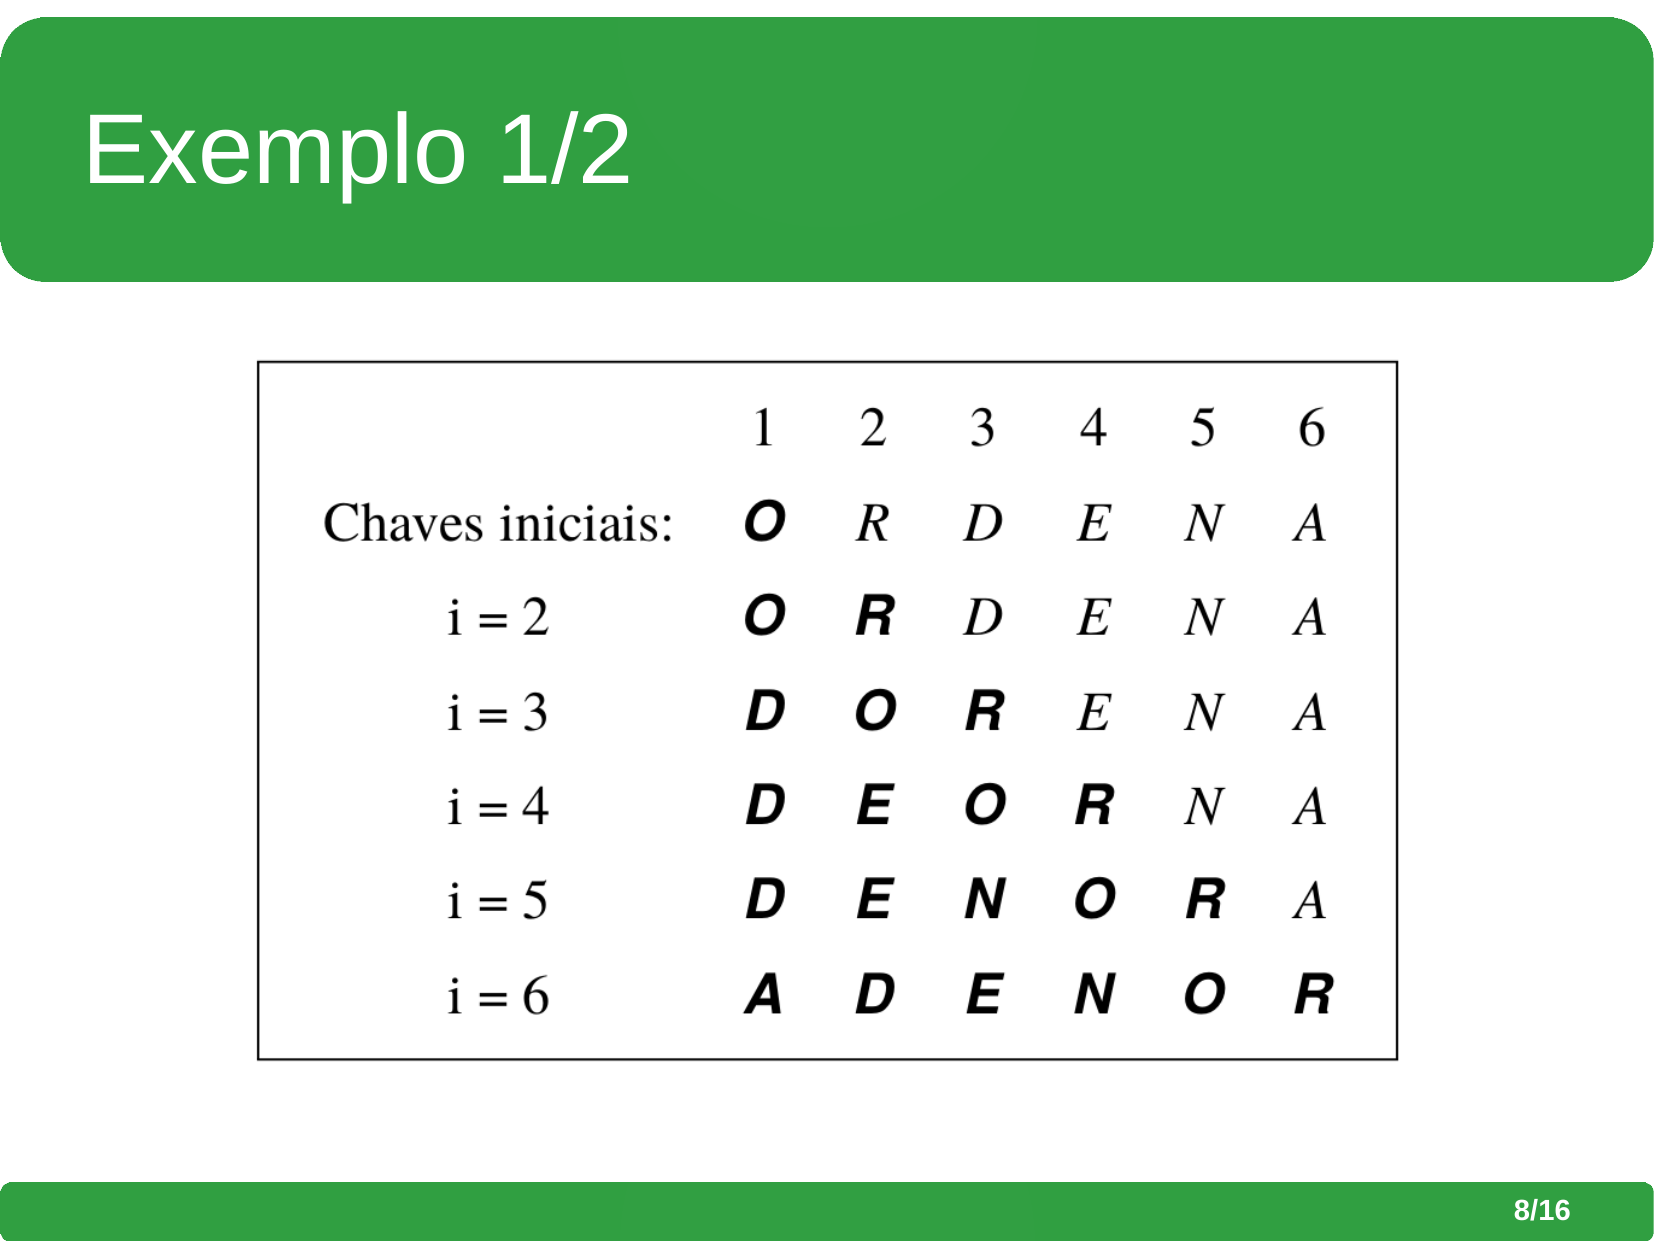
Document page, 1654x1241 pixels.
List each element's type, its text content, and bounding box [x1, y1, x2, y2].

picture [245, 349, 1408, 1069]
title Exemplo 1/2 [82, 47, 1571, 252]
